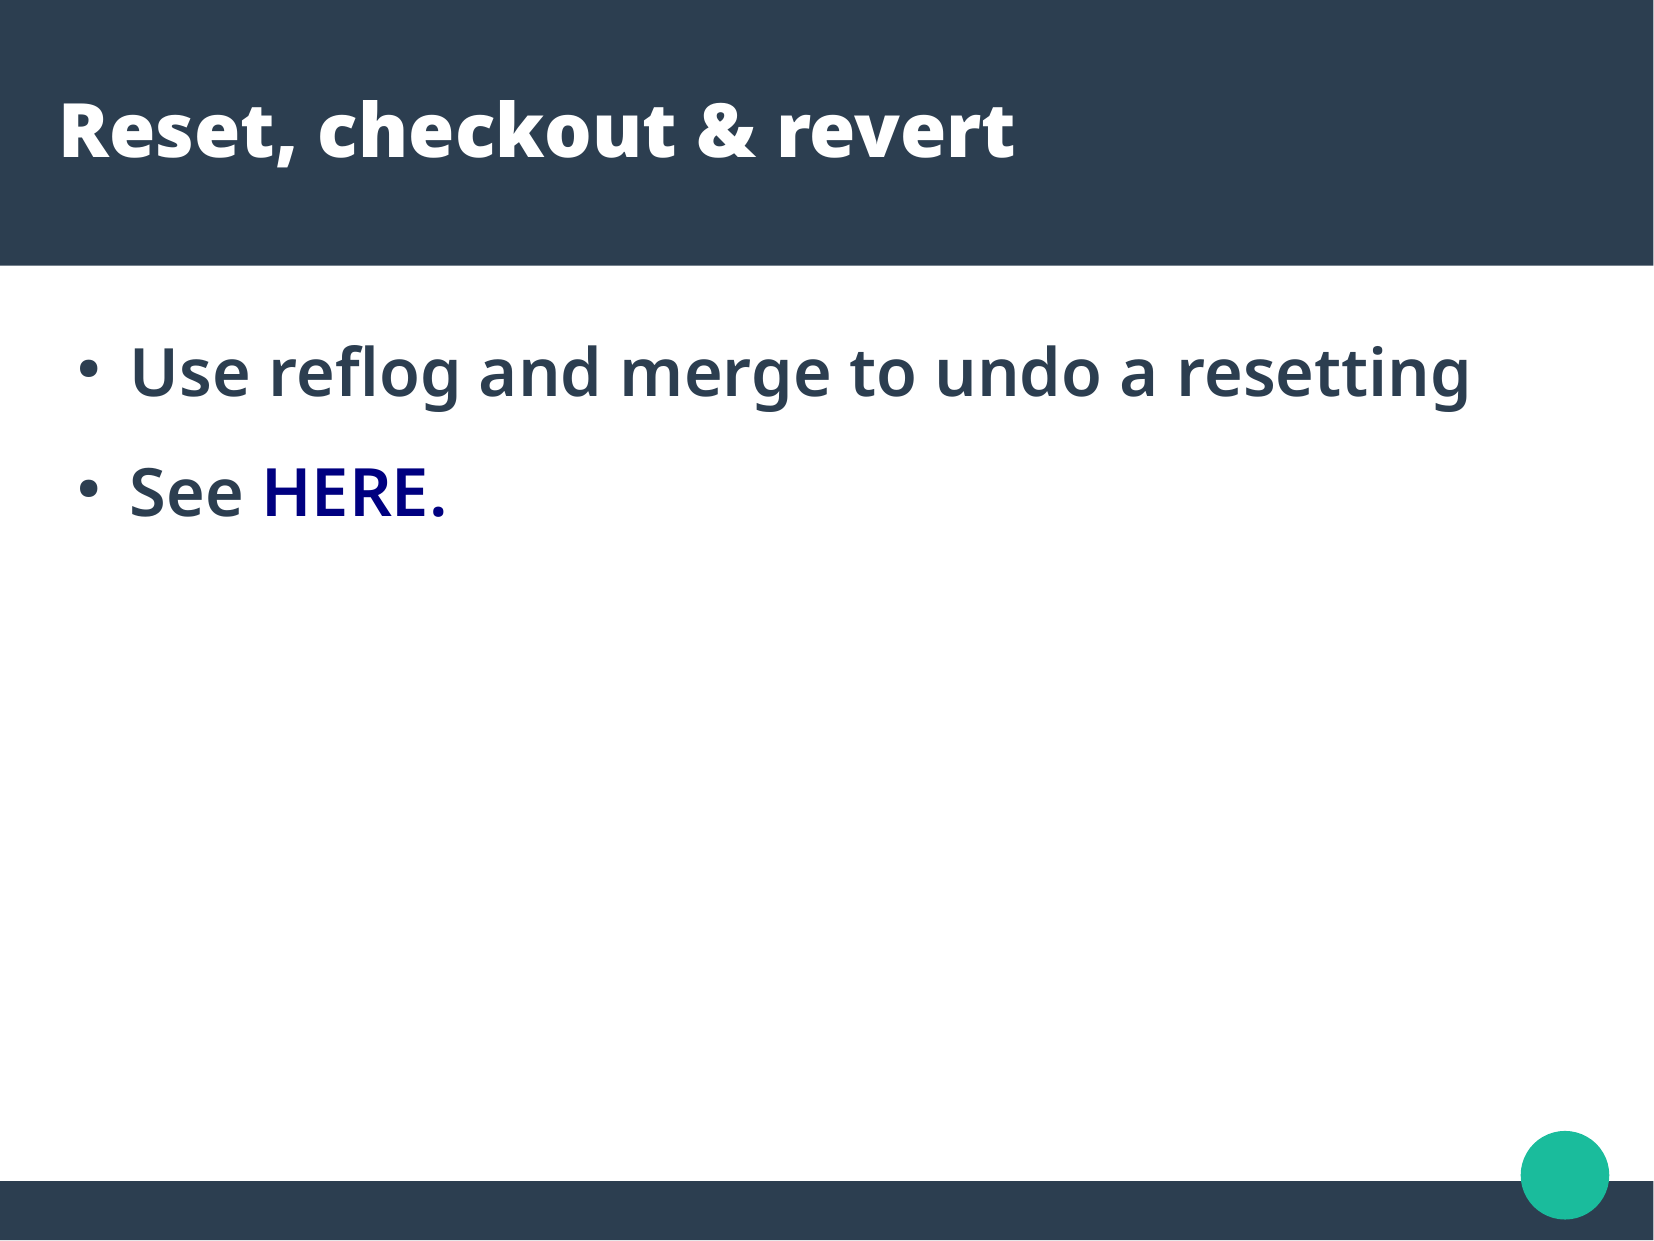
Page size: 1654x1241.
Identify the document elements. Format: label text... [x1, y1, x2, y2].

list Use reflog and merge to undo a resetting See HERE. [59, 324, 1595, 1152]
title Reset, checkout & revert [59, 49, 1595, 207]
